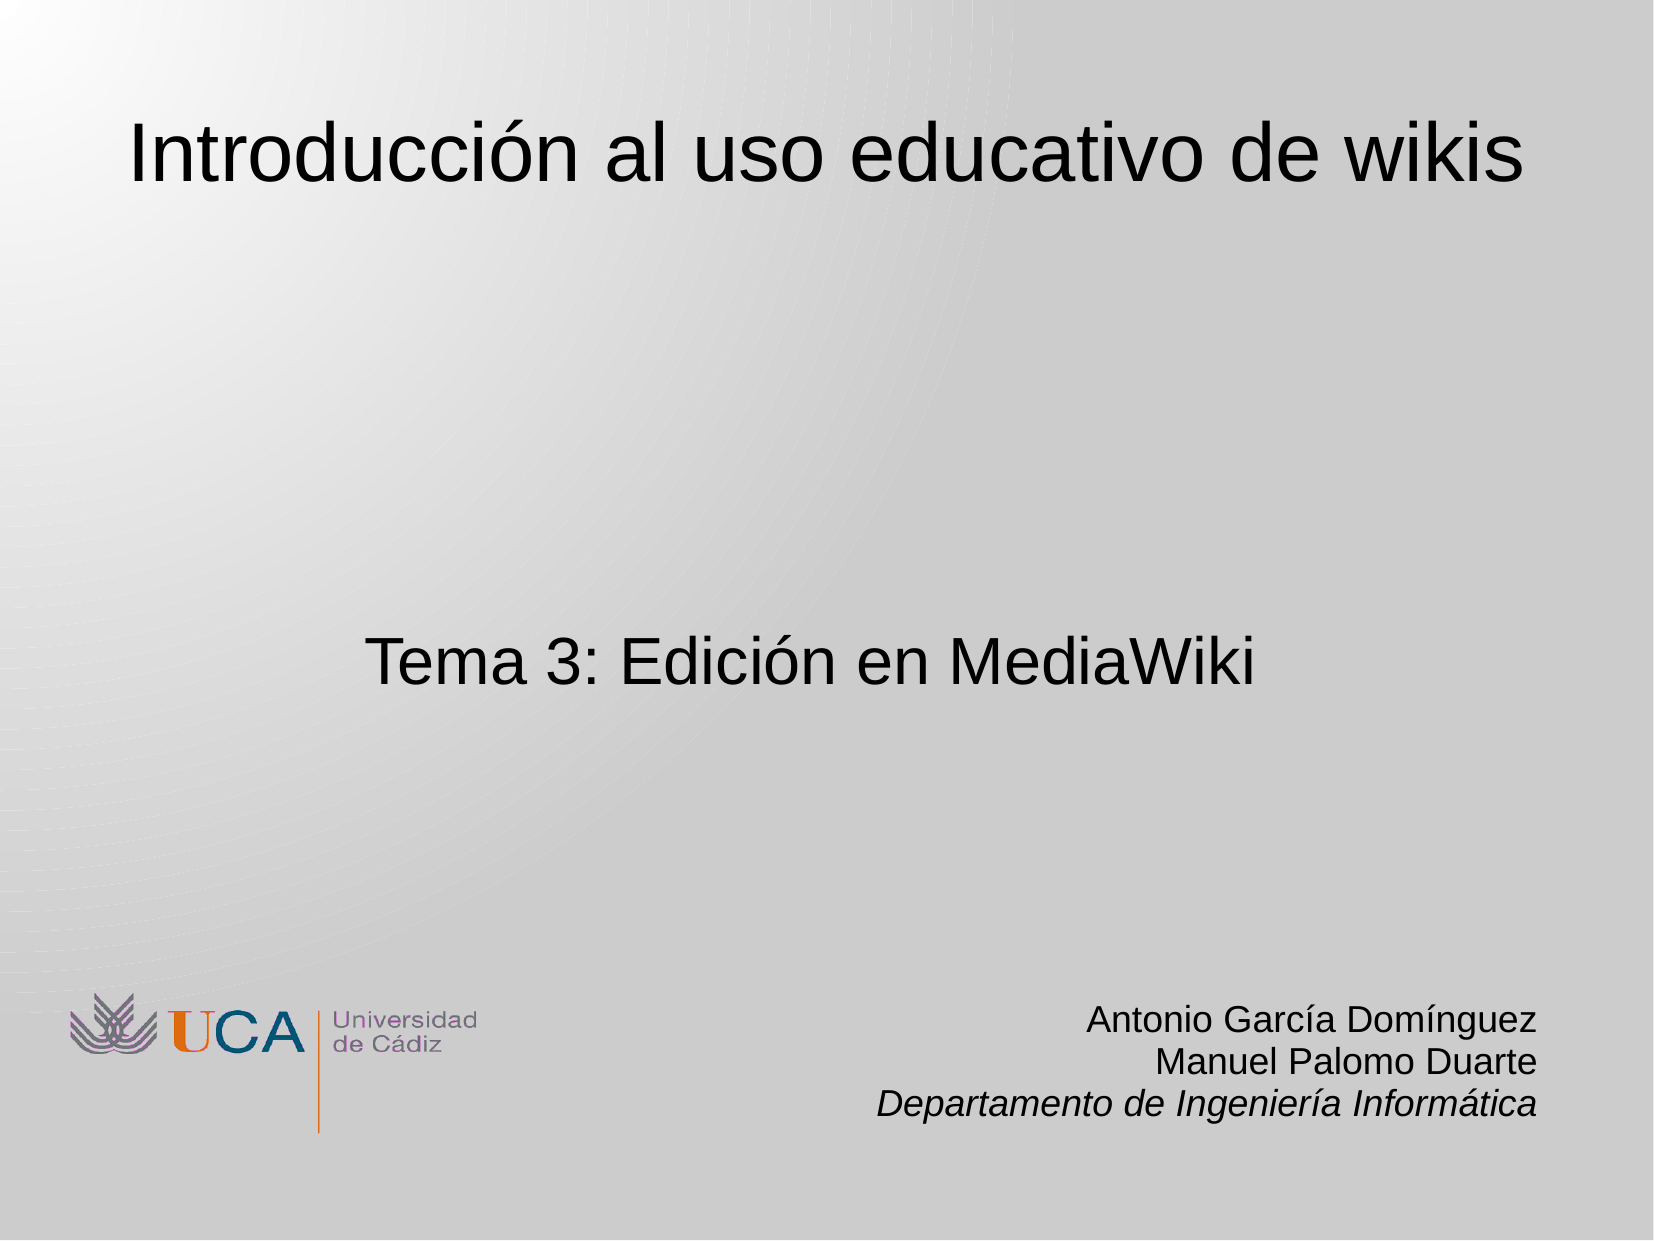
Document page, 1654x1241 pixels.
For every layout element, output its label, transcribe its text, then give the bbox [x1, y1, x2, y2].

picture [66, 986, 485, 1140]
title Introducción al uso educativo de wikis [82, 49, 1571, 257]
subtitle Tema 3: Edición en MediaWiki Antonio García Domínguez Manuel Palomo Duarte Departamento de Ingeniería Informática [82, 175, 1538, 1125]
